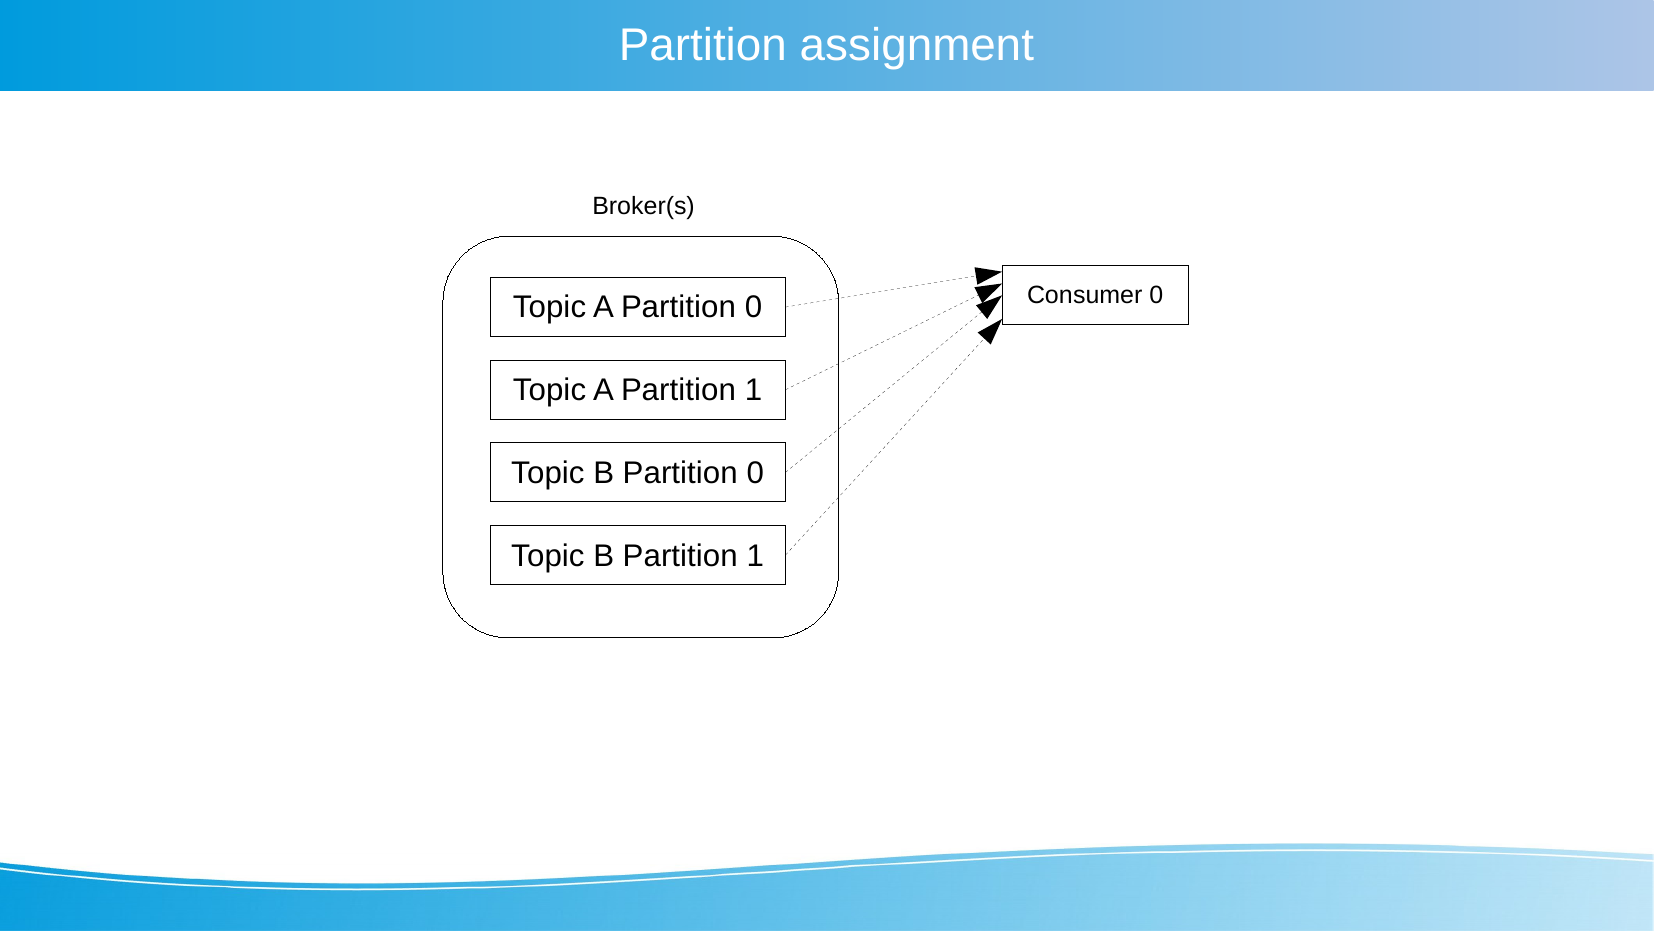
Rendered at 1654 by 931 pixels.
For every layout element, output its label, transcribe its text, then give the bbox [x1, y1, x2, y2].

title Partition assignment [82, 5, 1571, 85]
text_box Topic B Partition 1 [491, 526, 785, 584]
picture [0, 843, 1654, 931]
text_box Topic B Partition 0 [491, 443, 785, 501]
text_box Topic A Partition 0 [491, 278, 785, 336]
text_box Topic A Partition 1 [491, 361, 785, 419]
text_box Consumer 0 [1002, 265, 1189, 325]
text_box Broker(s) [546, 183, 742, 229]
